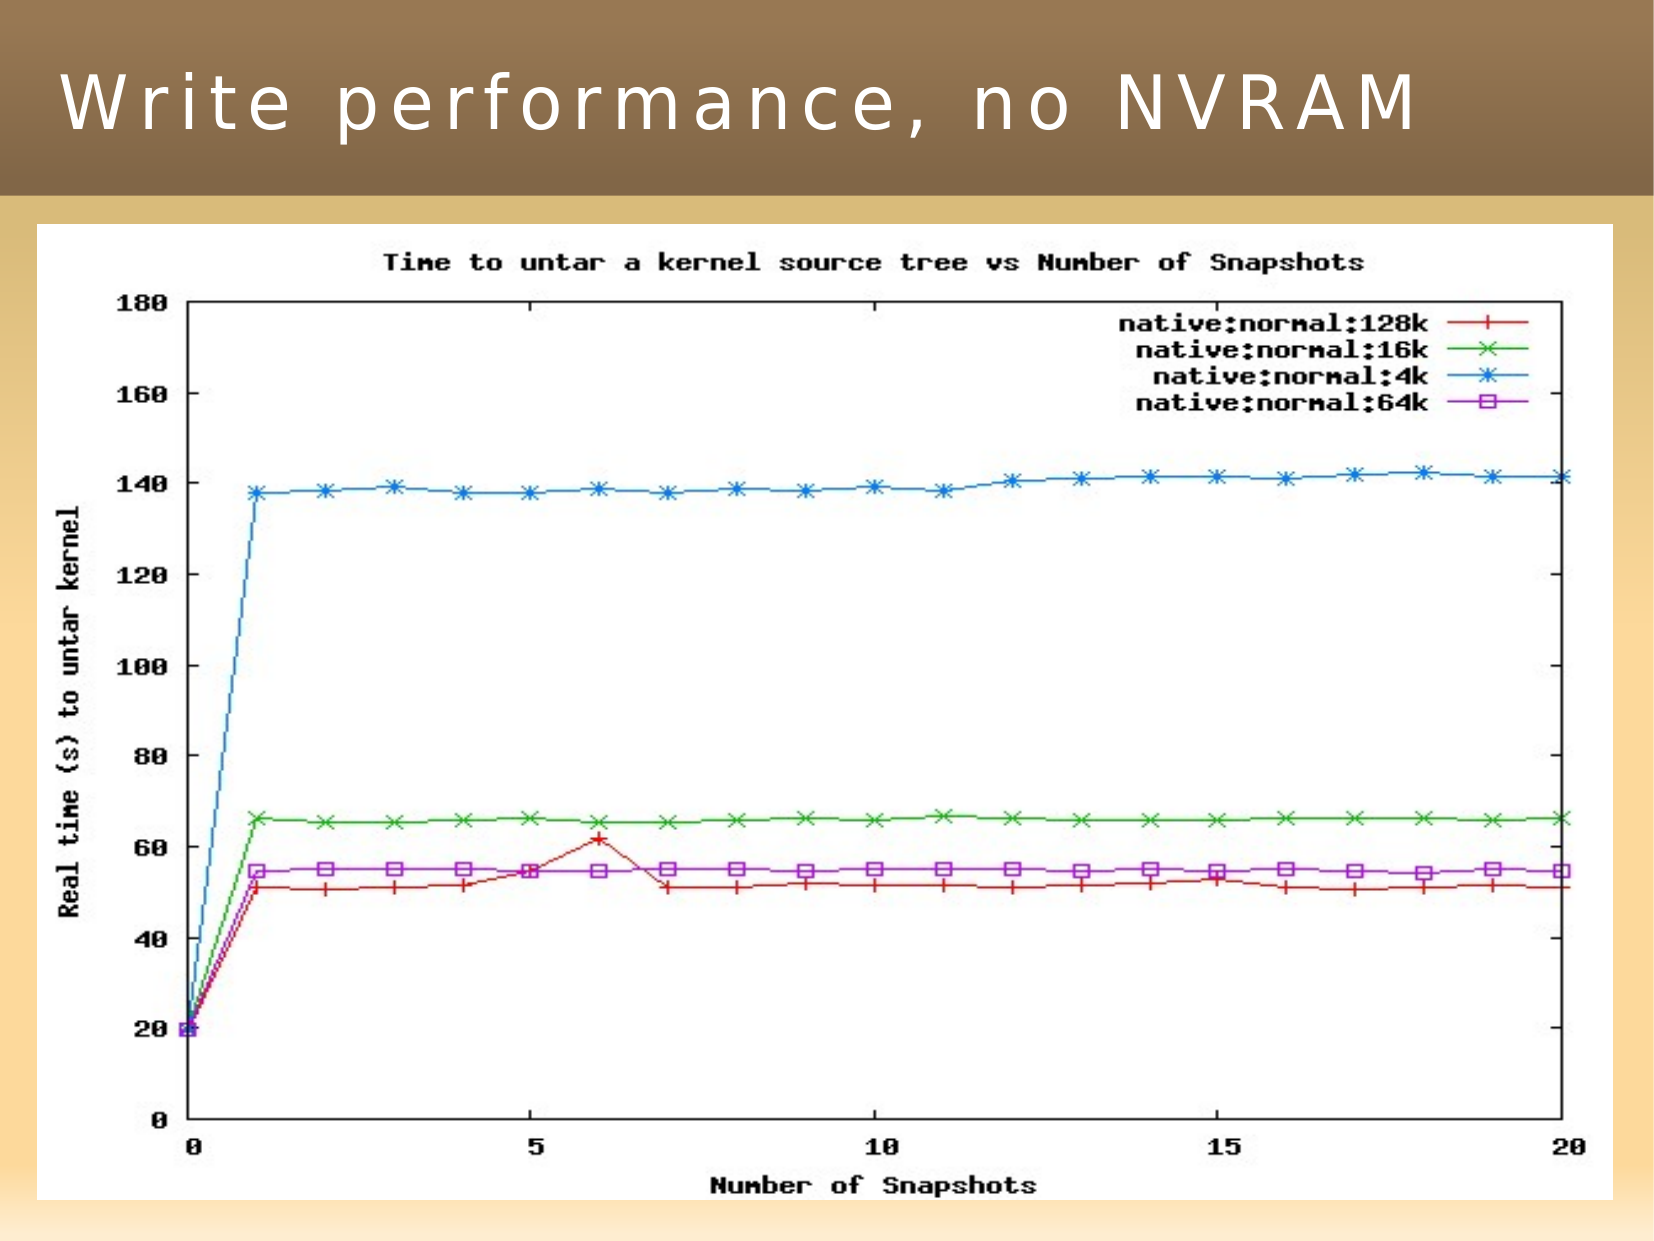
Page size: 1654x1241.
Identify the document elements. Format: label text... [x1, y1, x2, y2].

title Write performance, no NVRAM [59, 29, 1595, 178]
picture [0, 0, 1654, 1241]
